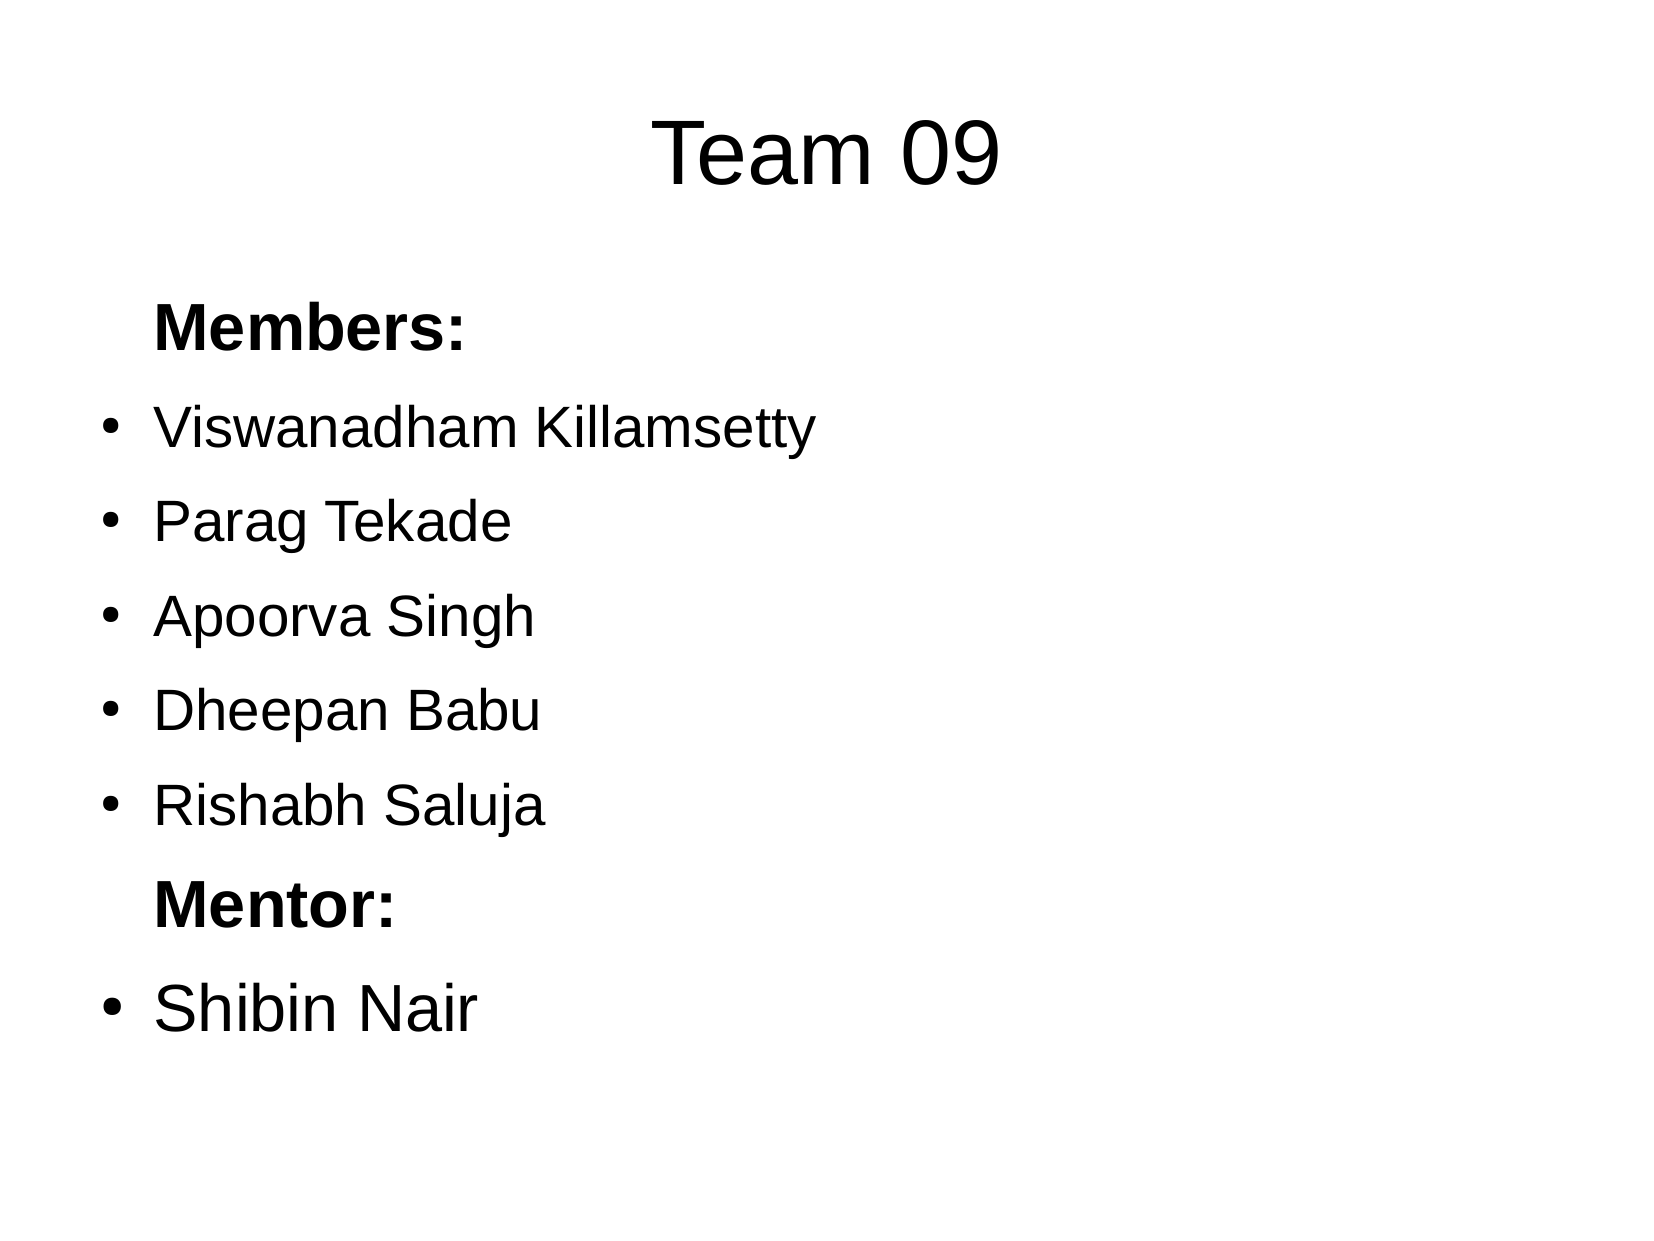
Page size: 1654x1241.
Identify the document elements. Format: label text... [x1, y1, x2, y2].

title Team 09 [82, 49, 1571, 257]
list Members: Viswanadham Killamsetty Parag Tekade Apoorva Singh Dheepan Babu Rishabh Saluja Mentor: Shibin Nair [82, 290, 1571, 1109]
